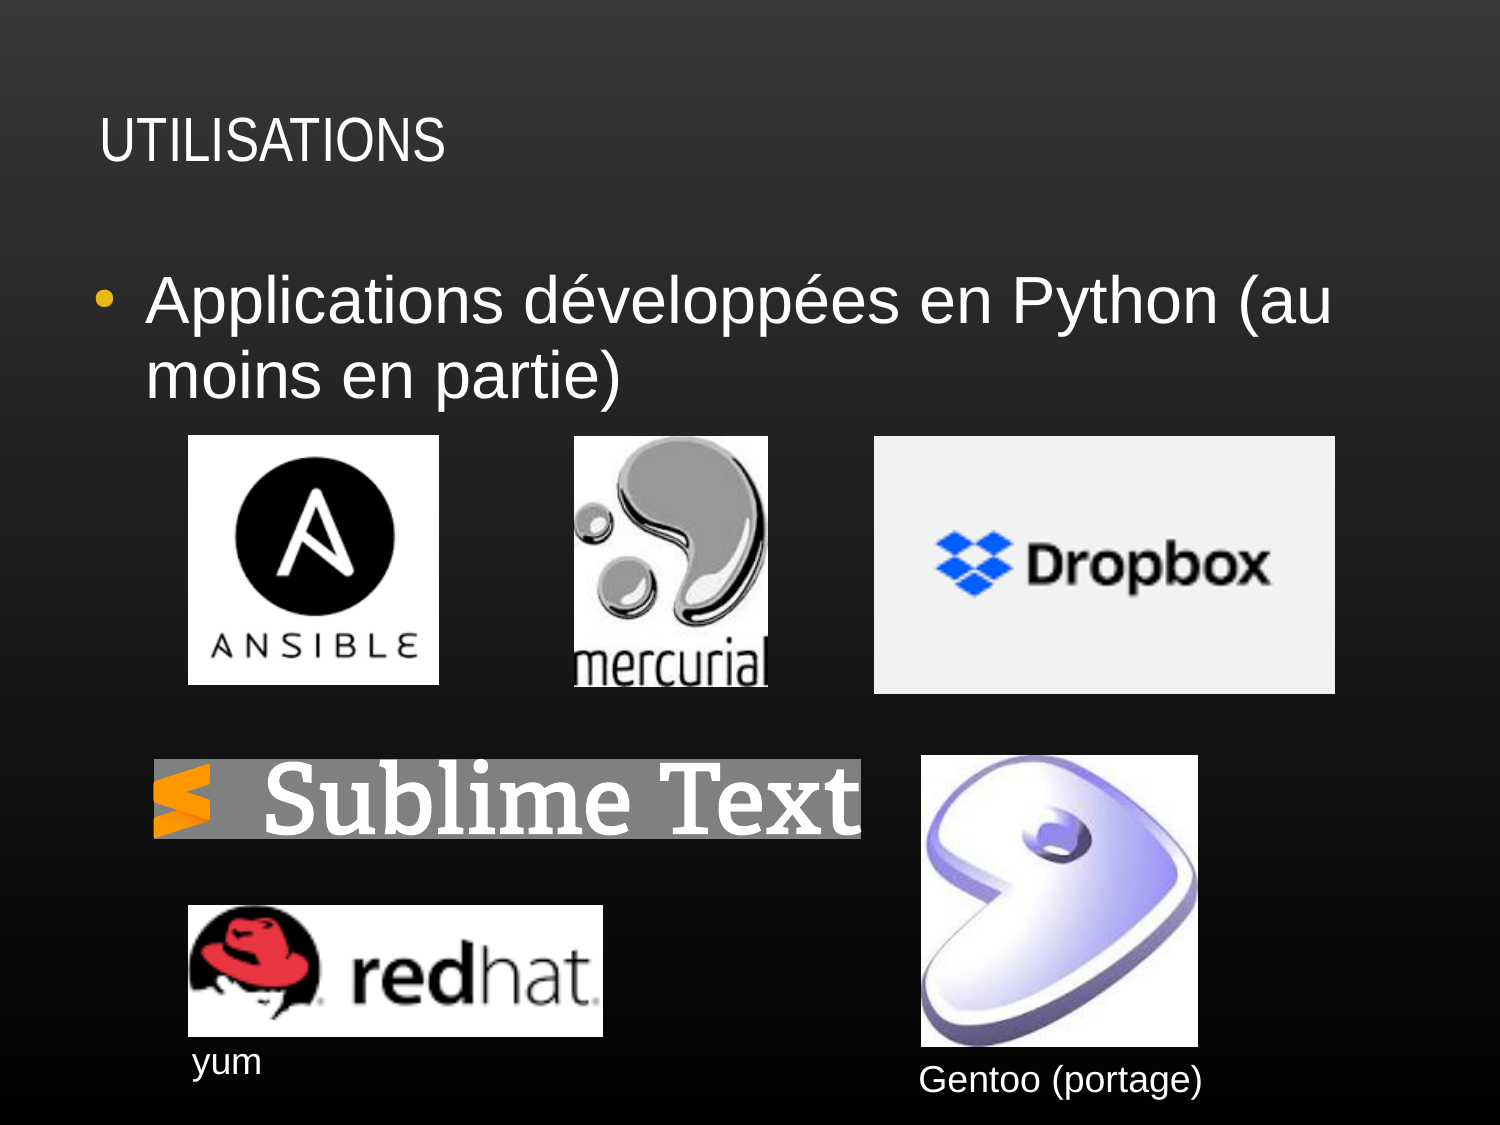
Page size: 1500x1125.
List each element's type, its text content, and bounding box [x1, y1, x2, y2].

list Applications développées en Python (au moins en partie) [75, 263, 1425, 916]
picture [188, 435, 439, 686]
text_box Gentoo (portage) [903, 1051, 1219, 1108]
picture [921, 755, 1198, 1047]
picture [874, 436, 1335, 694]
title utilisations [99, 45, 1400, 233]
picture [153, 758, 862, 839]
picture [188, 905, 603, 1037]
text_box yum [177, 1033, 278, 1091]
picture [574, 436, 768, 687]
